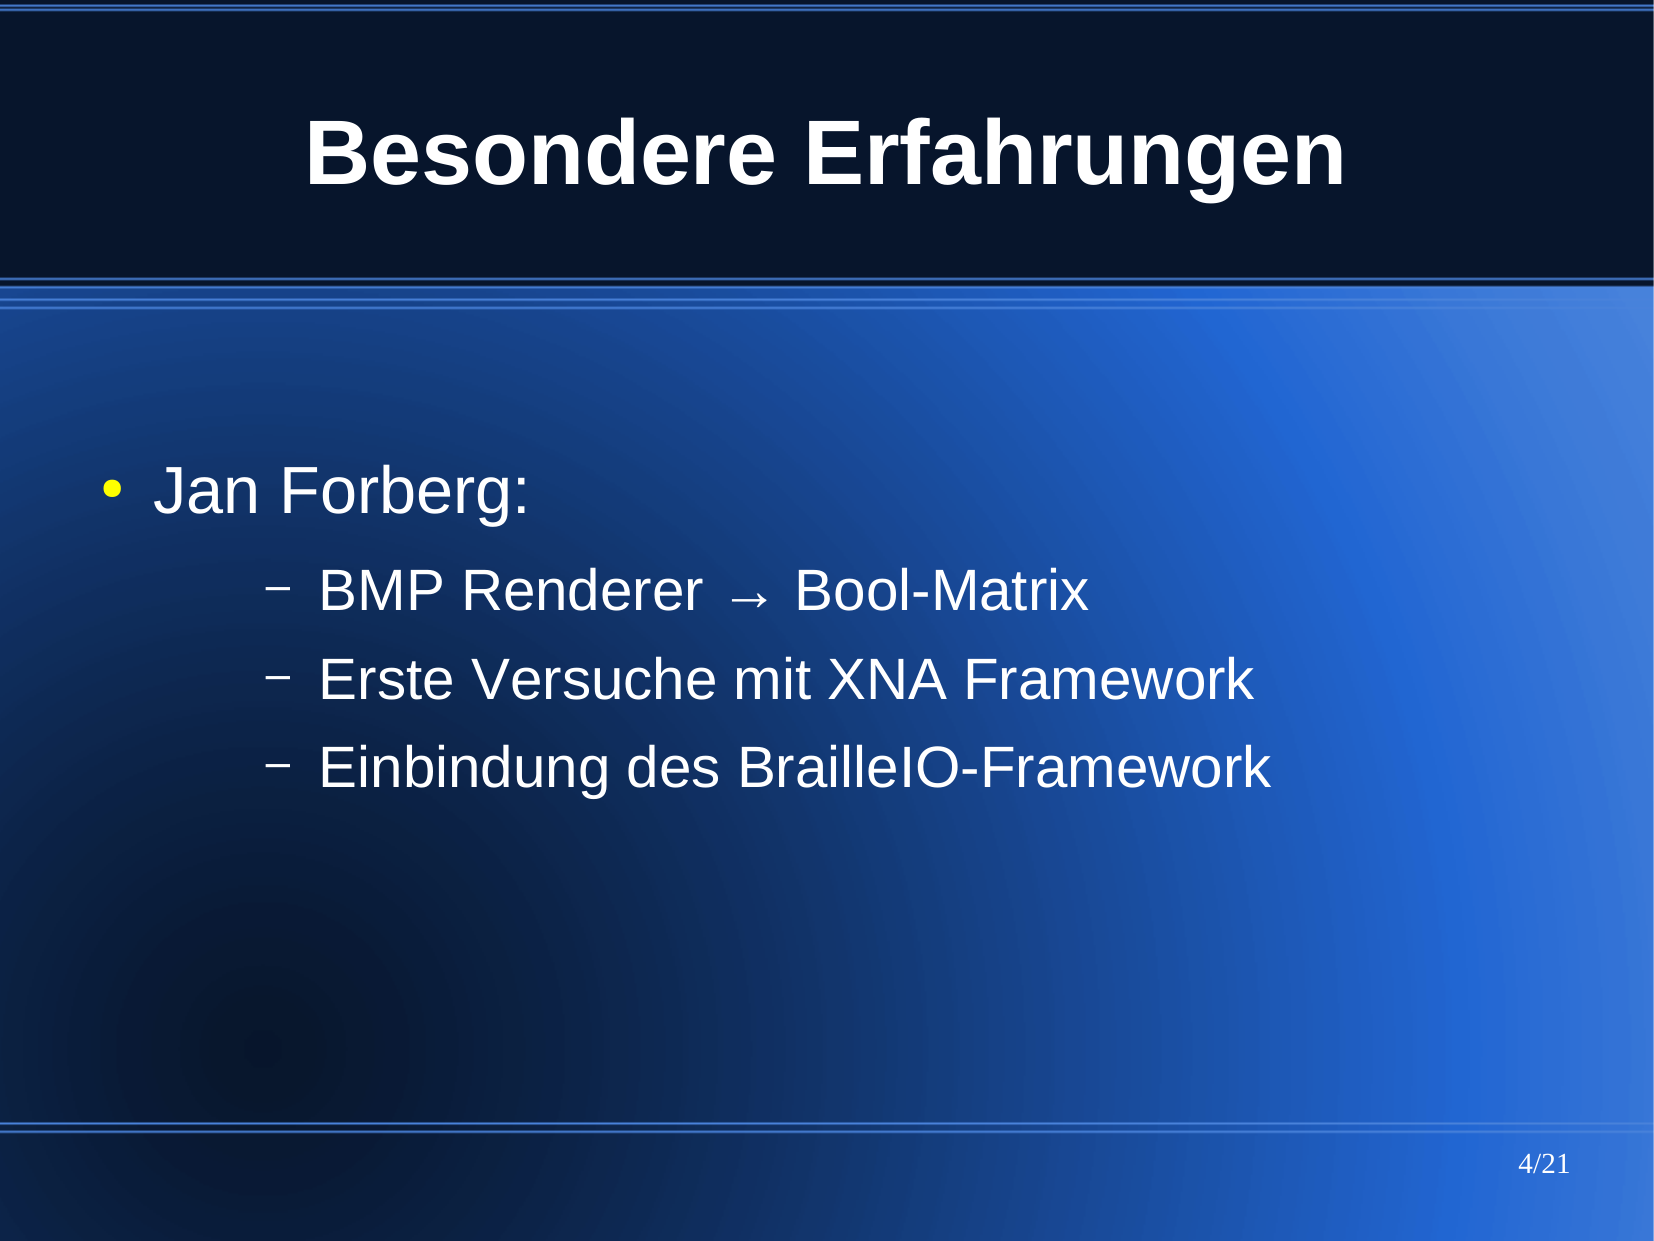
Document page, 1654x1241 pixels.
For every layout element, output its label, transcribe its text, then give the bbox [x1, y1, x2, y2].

title Besondere Erfahrungen [82, 49, 1571, 257]
picture [0, 0, 1654, 1241]
list Jan Forberg: BMP Renderer → Bool-Matrix Erste Versuche mit XNA Framework Einbindung des BrailleIO-Framework [82, 349, 1571, 1065]
